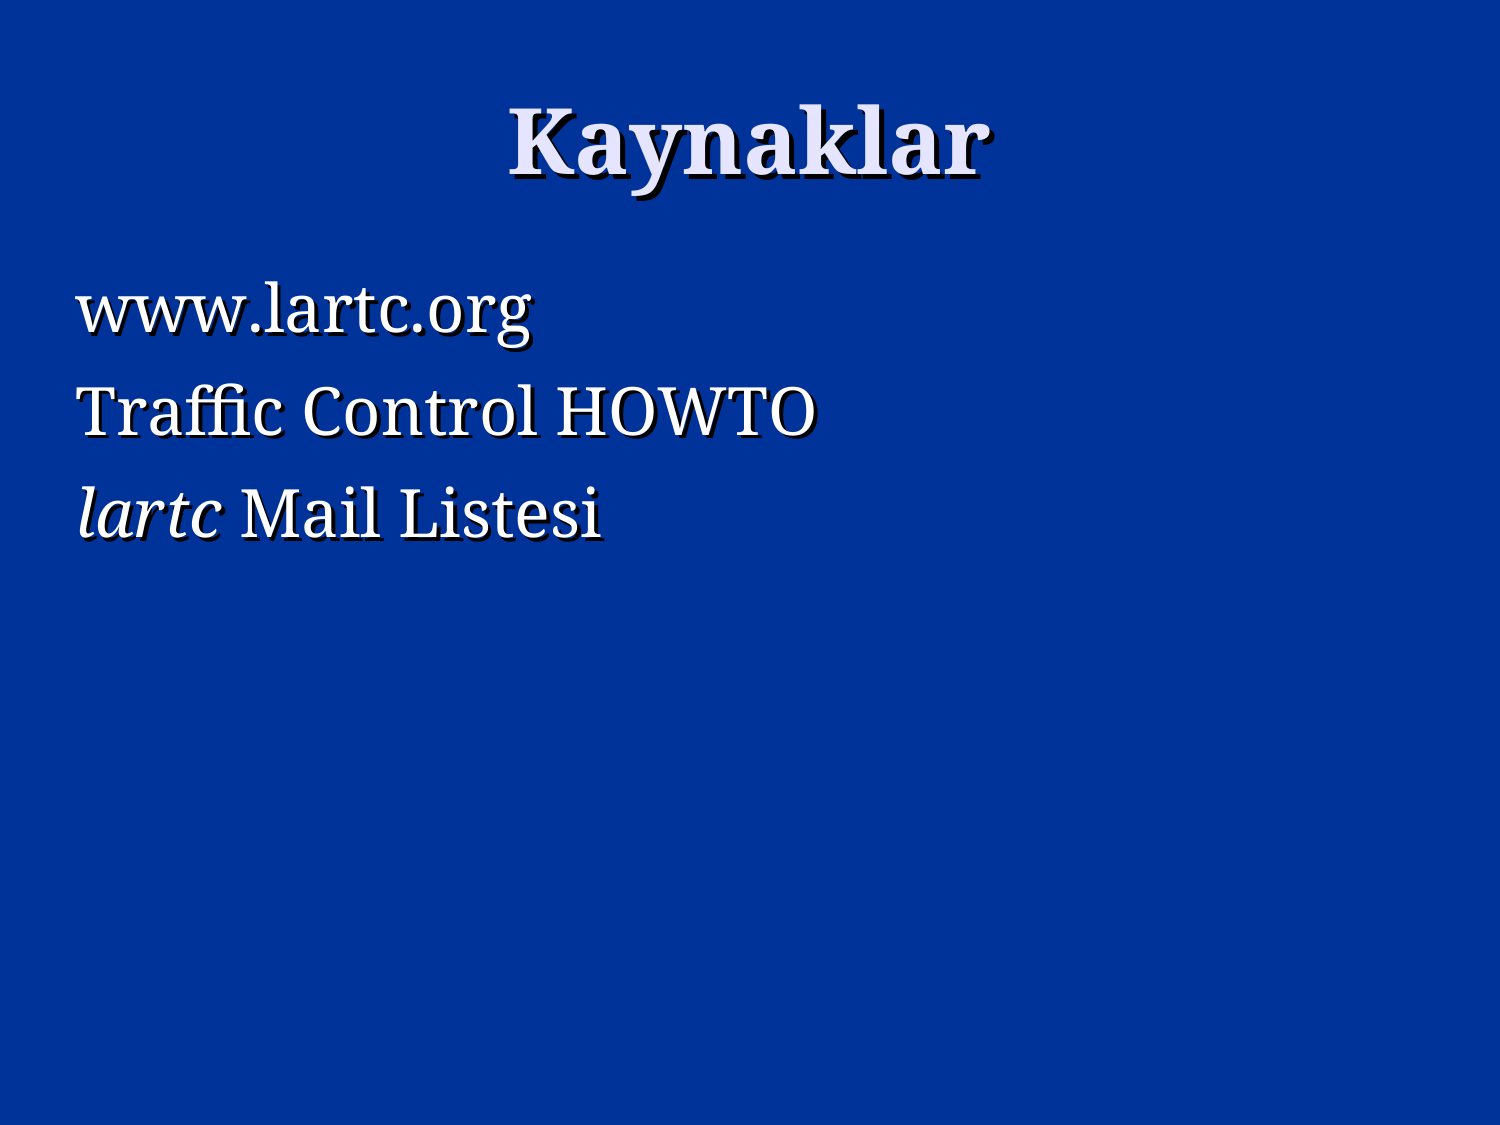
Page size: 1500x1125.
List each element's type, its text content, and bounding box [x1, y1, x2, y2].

list www.lartc.org Traffic Control HOWTO lartc Mail Listesi [74, 263, 1425, 1006]
title Kaynaklar [74, 31, 1425, 246]
